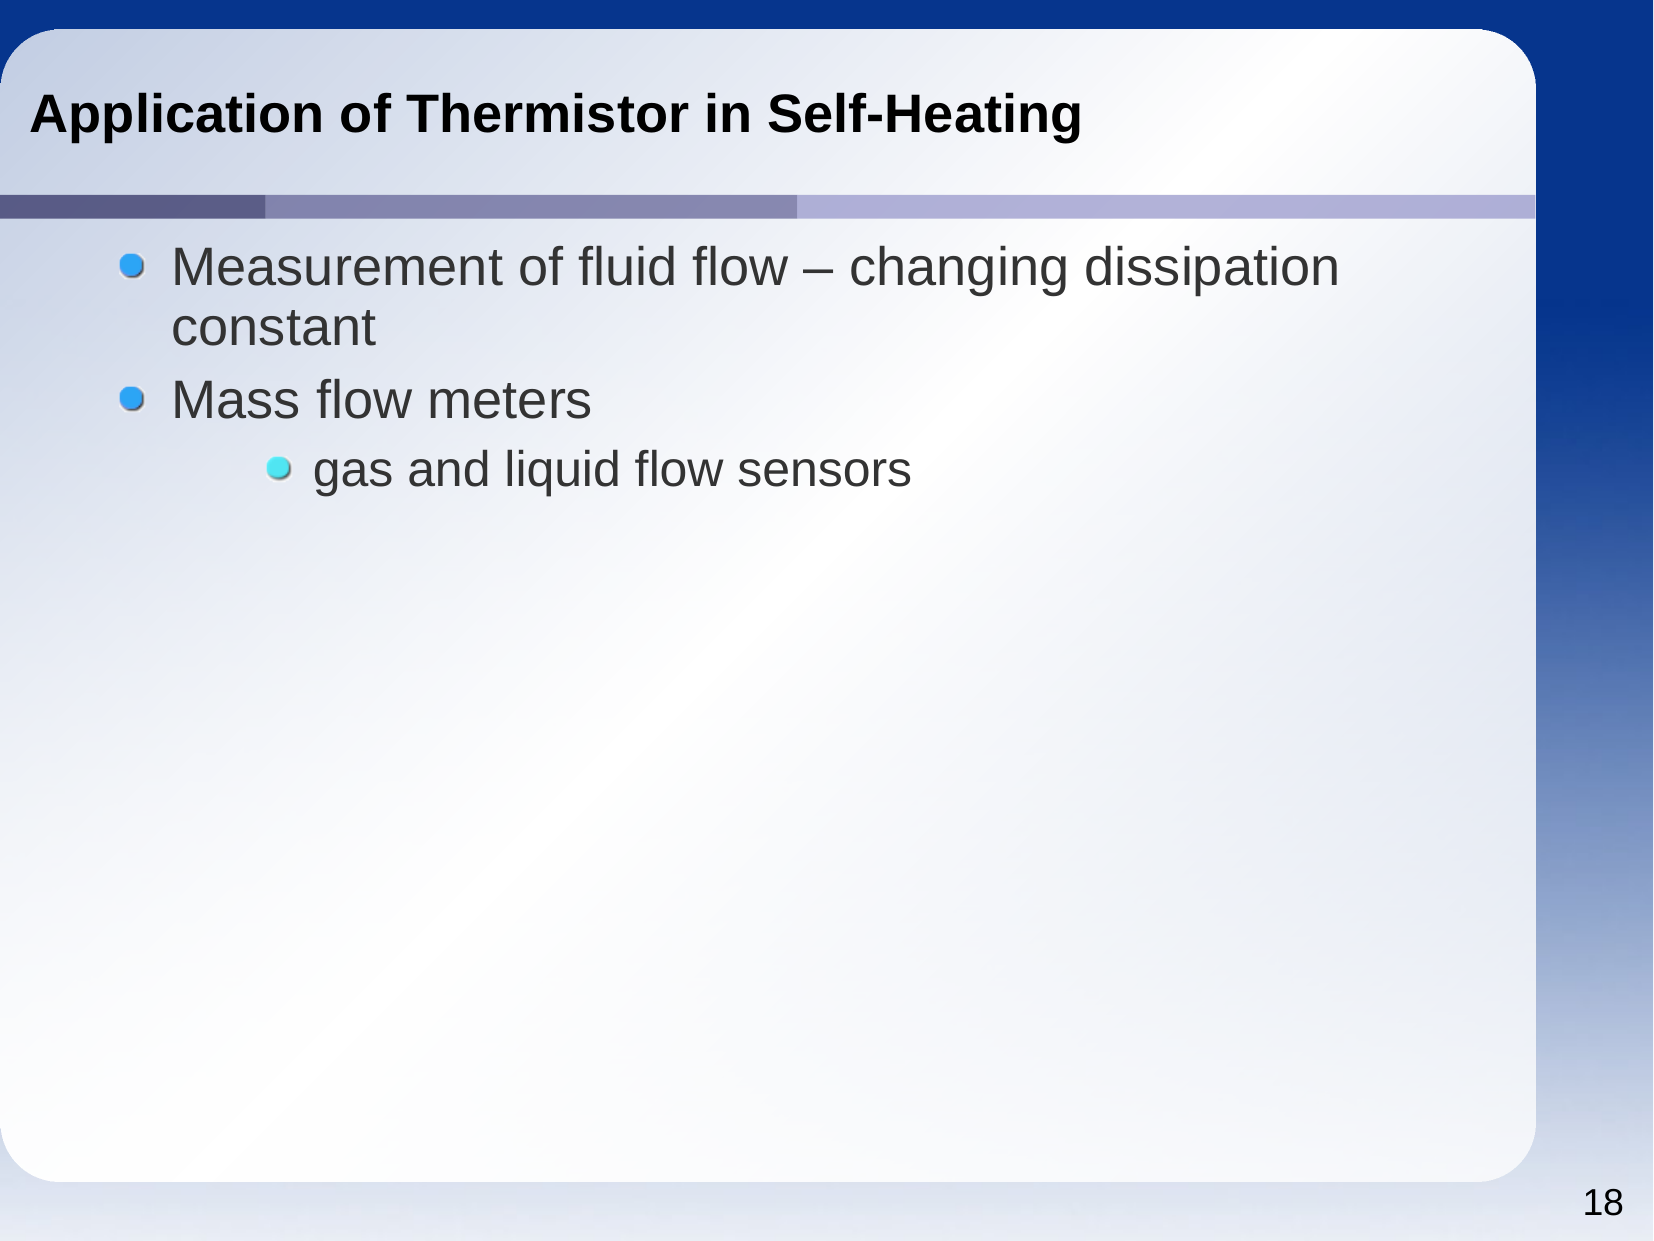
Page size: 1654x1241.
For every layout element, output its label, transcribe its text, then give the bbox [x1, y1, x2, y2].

picture [0, 0, 1654, 1241]
title Application of Thermistor in Self-Heating [29, 49, 1506, 178]
list Measurement of fluid flow – changing dissipation constant Mass flow meters gas and liquid flow sensors [29, 236, 1506, 1152]
